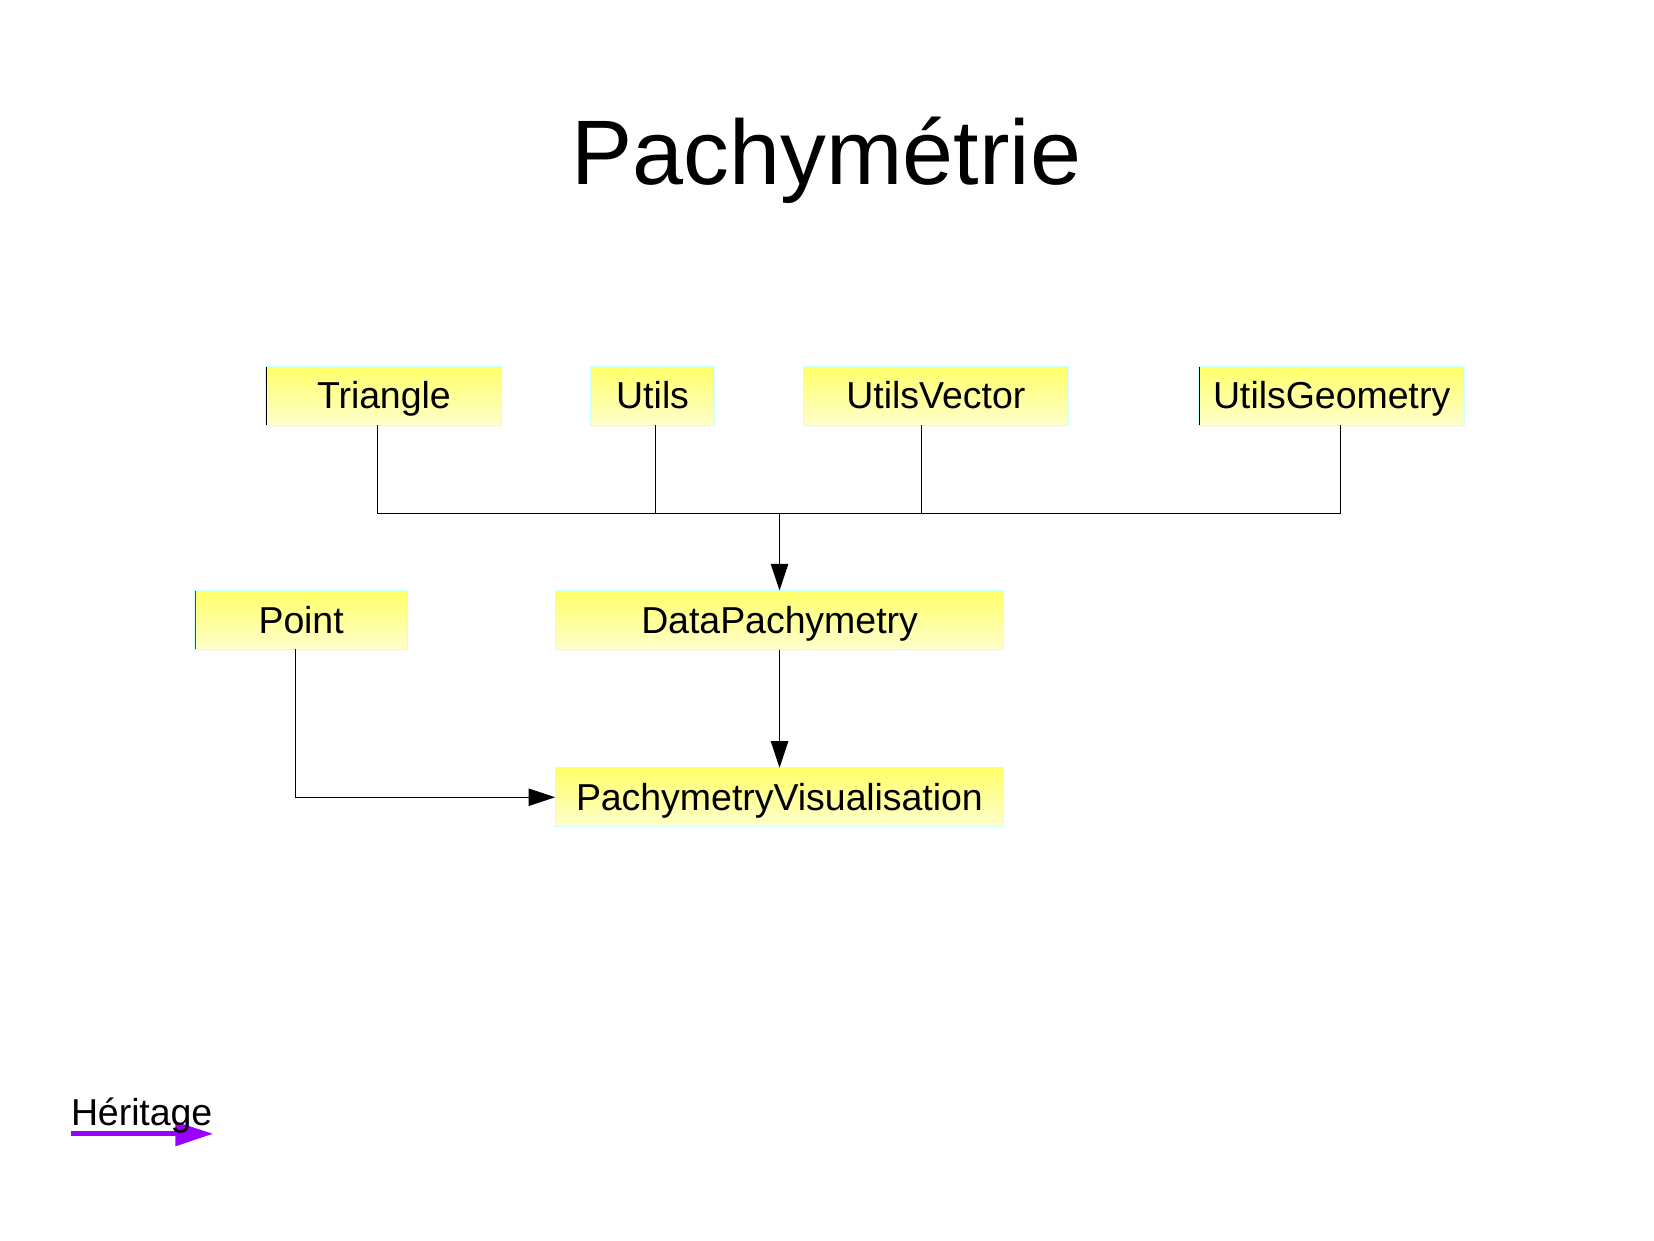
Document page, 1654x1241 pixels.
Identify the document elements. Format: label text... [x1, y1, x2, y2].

text_box PachymetryVisualisation [555, 767, 1004, 827]
text_box UtilsVector [803, 366, 1069, 426]
title Pachymétrie [82, 49, 1571, 257]
text_box DataPachymetry [555, 590, 1004, 650]
text_box Utils [590, 366, 715, 426]
text_box Point [194, 590, 408, 650]
text_box UtilsGeometry [1198, 366, 1465, 426]
text_box Triangle [265, 366, 502, 426]
